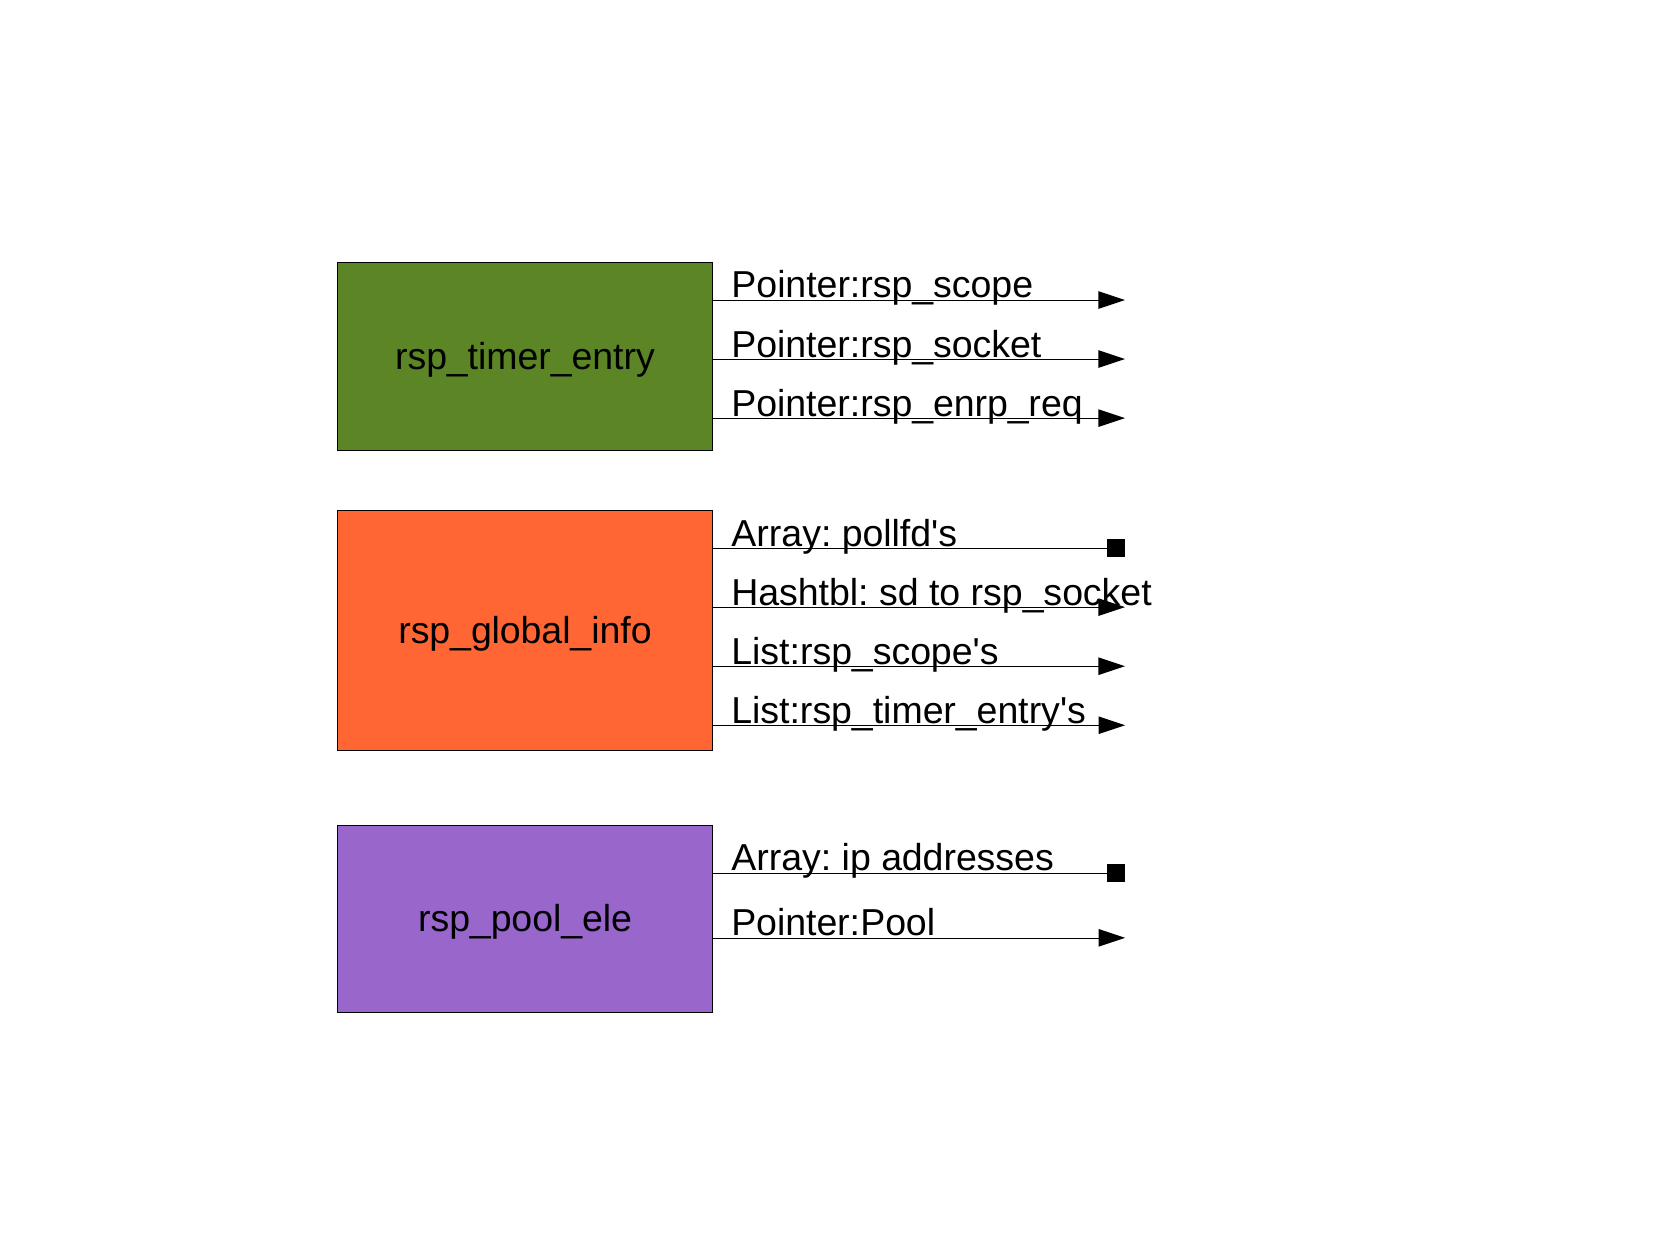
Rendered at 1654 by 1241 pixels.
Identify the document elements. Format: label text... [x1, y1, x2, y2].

text_box rsp_global_info [337, 510, 713, 751]
text_box Pointer:rsp_socket [716, 315, 1057, 373]
text_box rsp_timer_entry [337, 262, 713, 451]
text_box List:rsp_scope's [716, 622, 1014, 680]
text_box List:rsp_timer_entry's [716, 681, 1101, 739]
text_box Array: pollfd's [716, 504, 972, 562]
text_box rsp_pool_ele [337, 825, 713, 1013]
text_box Pointer:rsp_enrp_req [716, 374, 1098, 432]
text_box Hashtbl: sd to rsp_socket [716, 563, 1167, 621]
text_box Pointer:rsp_scope [716, 256, 1048, 314]
text_box Array: ip addresses [716, 829, 1069, 887]
text_box Pointer:Pool [716, 894, 951, 952]
